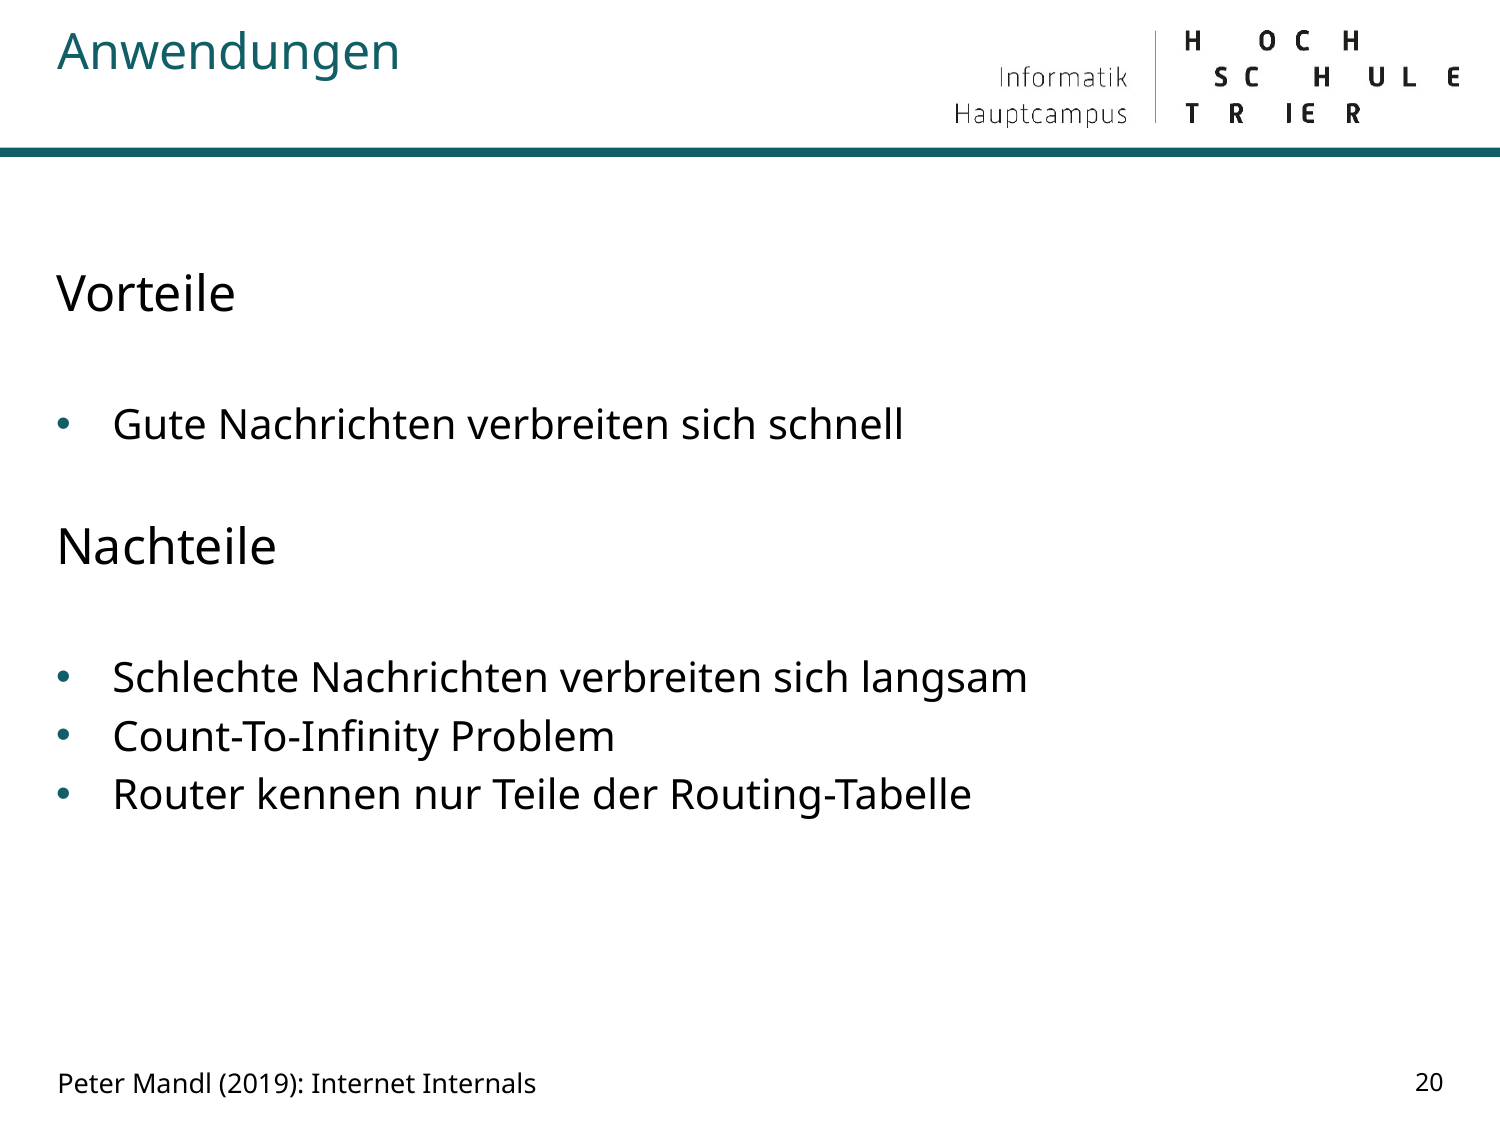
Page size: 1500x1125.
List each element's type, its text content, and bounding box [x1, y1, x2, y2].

picture [956, 30, 1459, 128]
slide_number <Foliennummer> [1222, 1058, 1459, 1106]
text_box Vorteile Gute Nachrichten verbreiten sich schnell Nachteile Schlechte Nachrichten verbreiten sich langsam Count-To-Infinity Problem Router kennen nur Teile der Routing-Tabelle [41, 278, 1459, 917]
title Anwendungen [42, 12, 941, 131]
footer Peter Mandl (2019): Internet Internals [42, 1058, 1193, 1106]
